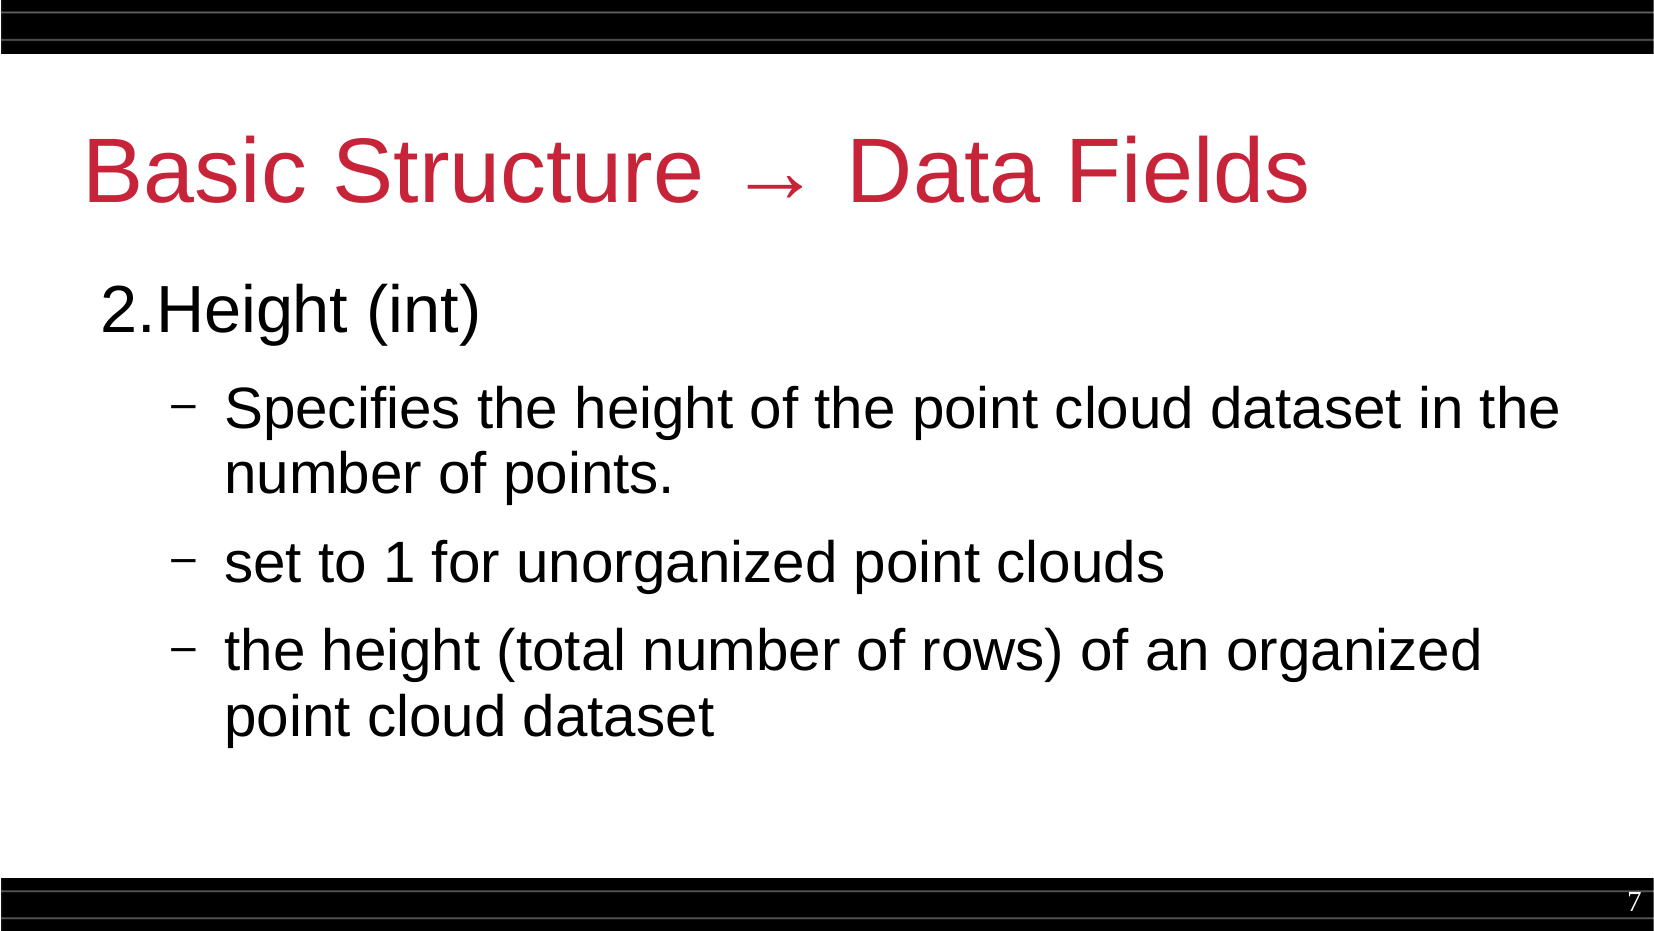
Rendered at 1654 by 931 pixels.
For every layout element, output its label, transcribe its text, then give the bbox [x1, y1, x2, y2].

title Basic Structure → Data Fields [82, 92, 1571, 249]
list Height (int) Specifies the height of the point cloud dataset in the number of points. set to 1 for unorganized point clouds the height (total number of rows) of an organized point cloud dataset [82, 271, 1571, 758]
picture [1, 0, 1654, 54]
picture [1, 878, 1654, 931]
